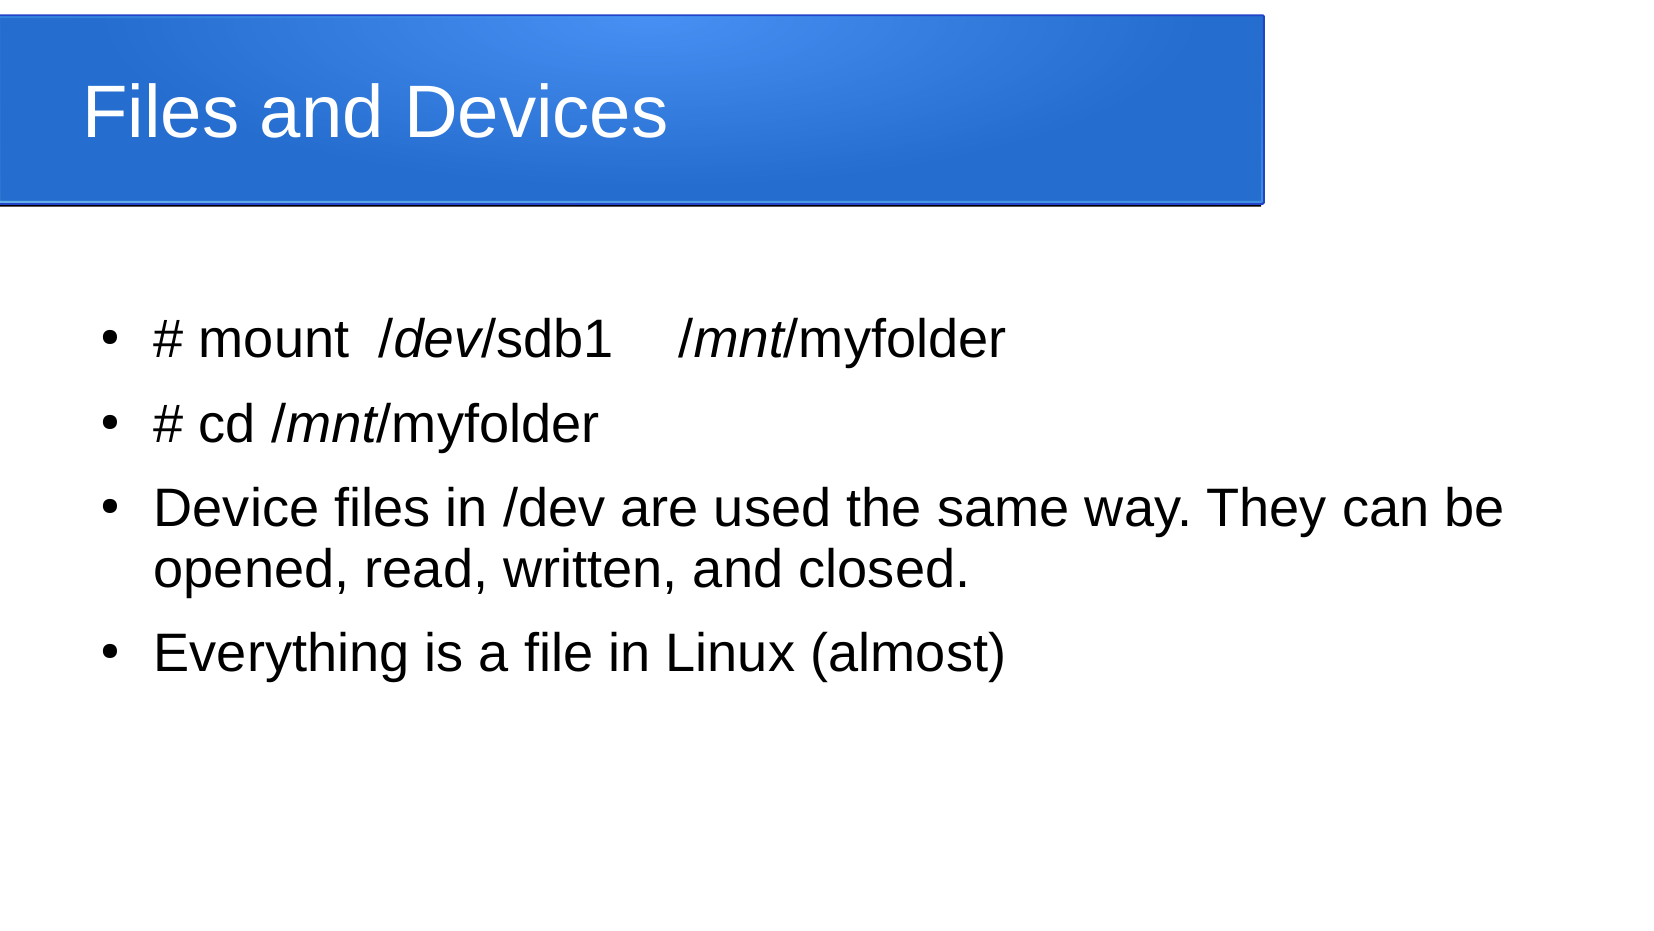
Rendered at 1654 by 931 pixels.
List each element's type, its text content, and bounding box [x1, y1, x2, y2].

title Files and Devices [82, 35, 1235, 189]
list # mount /dev/sdb1 /mnt/myfolder # cd /mnt/myfolder Device files in /dev are used the same way. They can be opened, read, written, and closed. Everything is a file in Linux (almost) [82, 224, 1571, 764]
